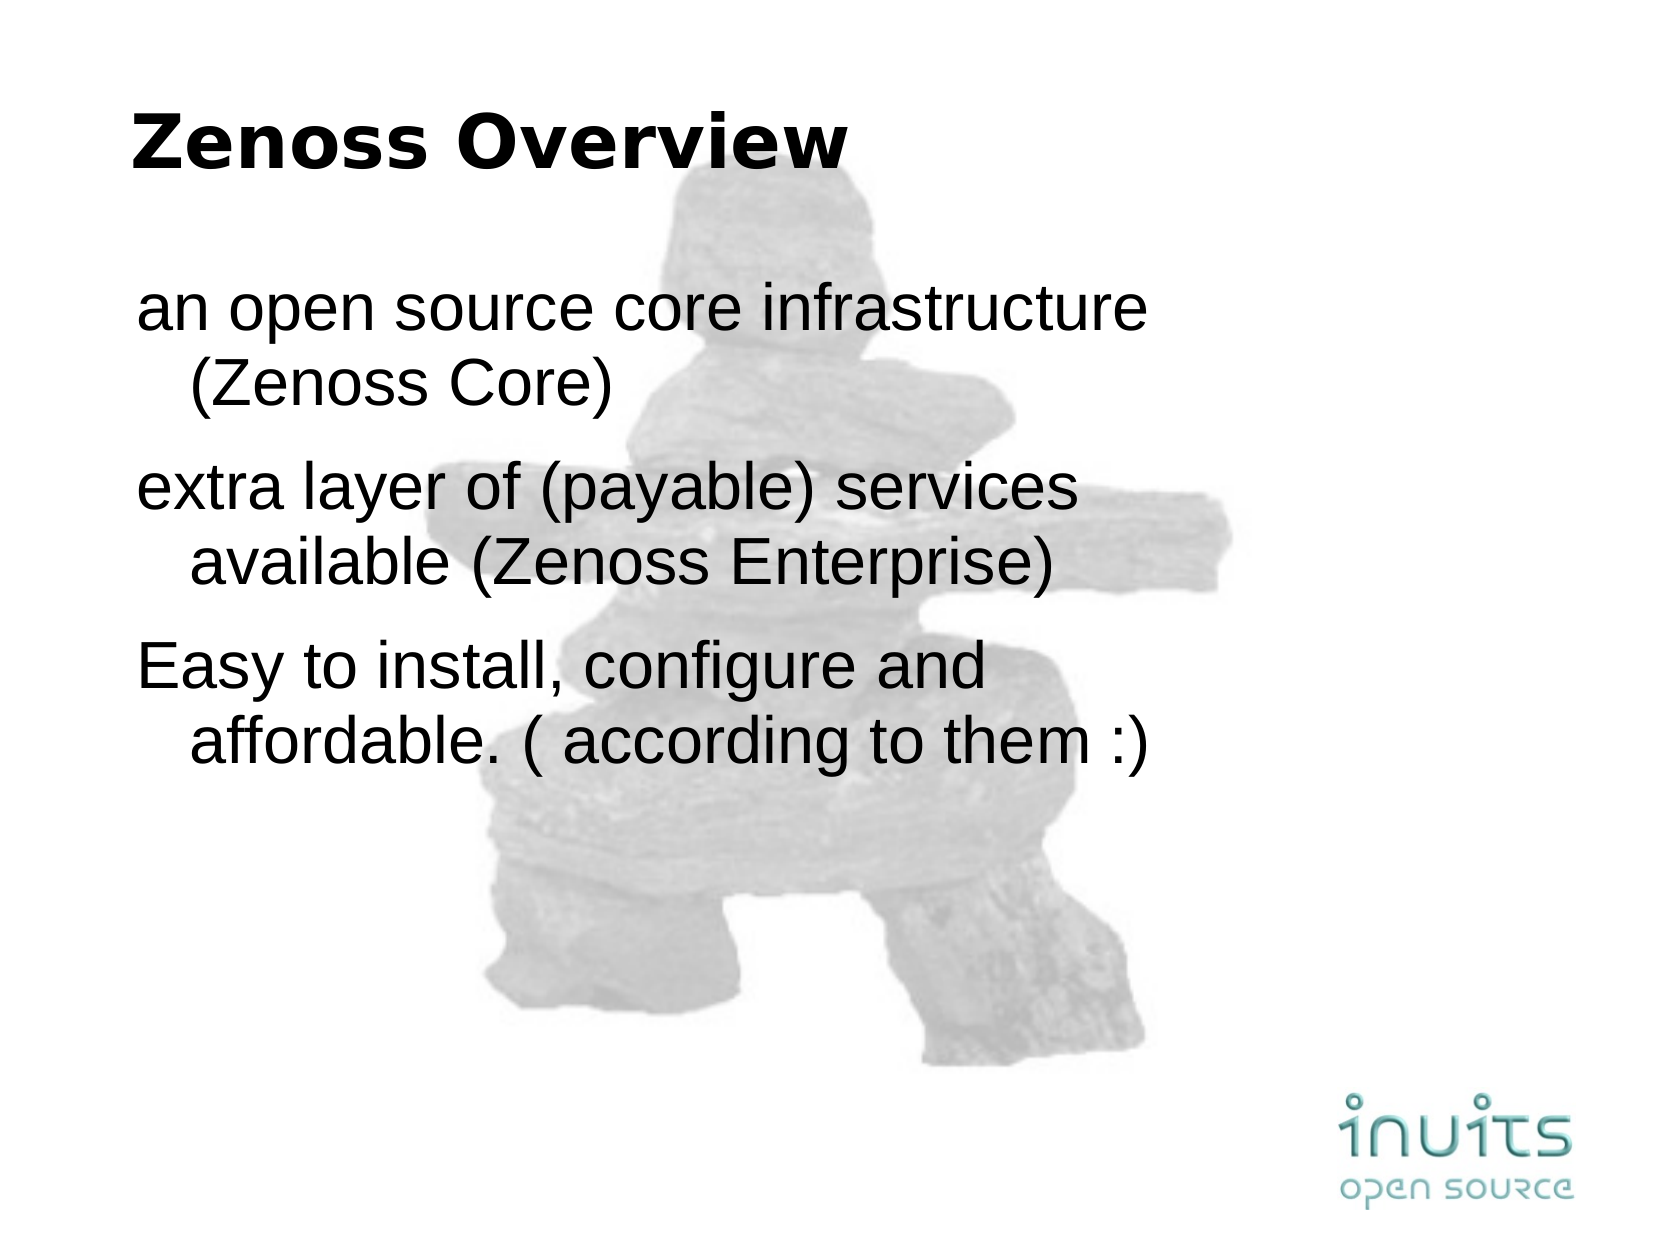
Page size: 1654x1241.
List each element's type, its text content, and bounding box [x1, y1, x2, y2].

picture [1337, 1087, 1576, 1210]
picture [337, 112, 1298, 1120]
title Zenoss Overview [115, 90, 1296, 223]
list an open source core infrastructure (Zenoss Core) extra layer of (payable) services available (Zenoss Enterprise) Easy to install, configure and affordable. ( according to them :) [103, 262, 1276, 1163]
